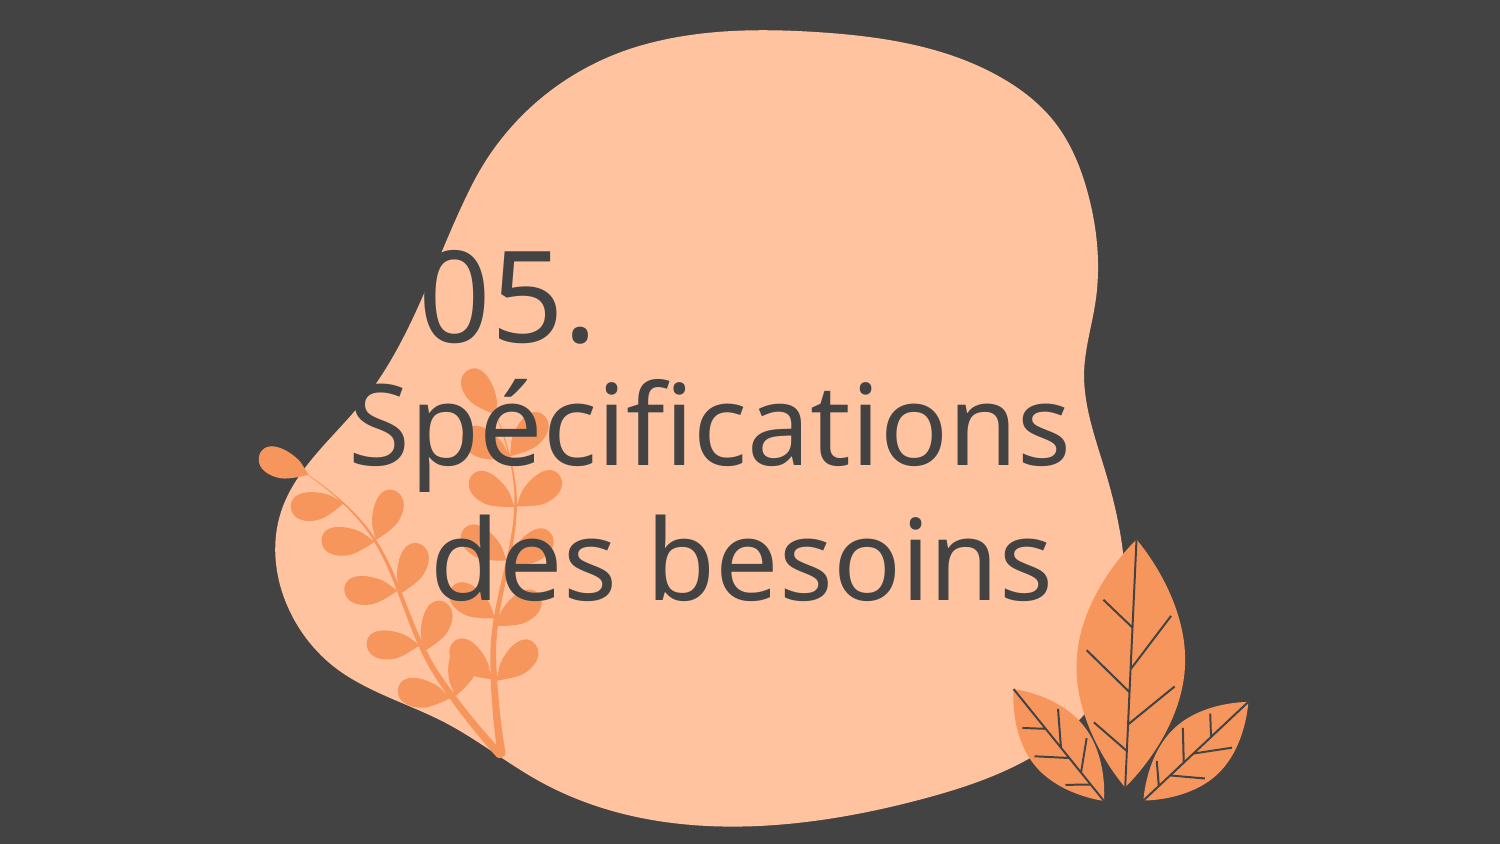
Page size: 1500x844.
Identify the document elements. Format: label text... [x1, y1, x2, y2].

title Spécifications des besoins [317, 272, 1073, 623]
title 05. [204, 196, 598, 368]
text_box [258, 30, 1249, 827]
